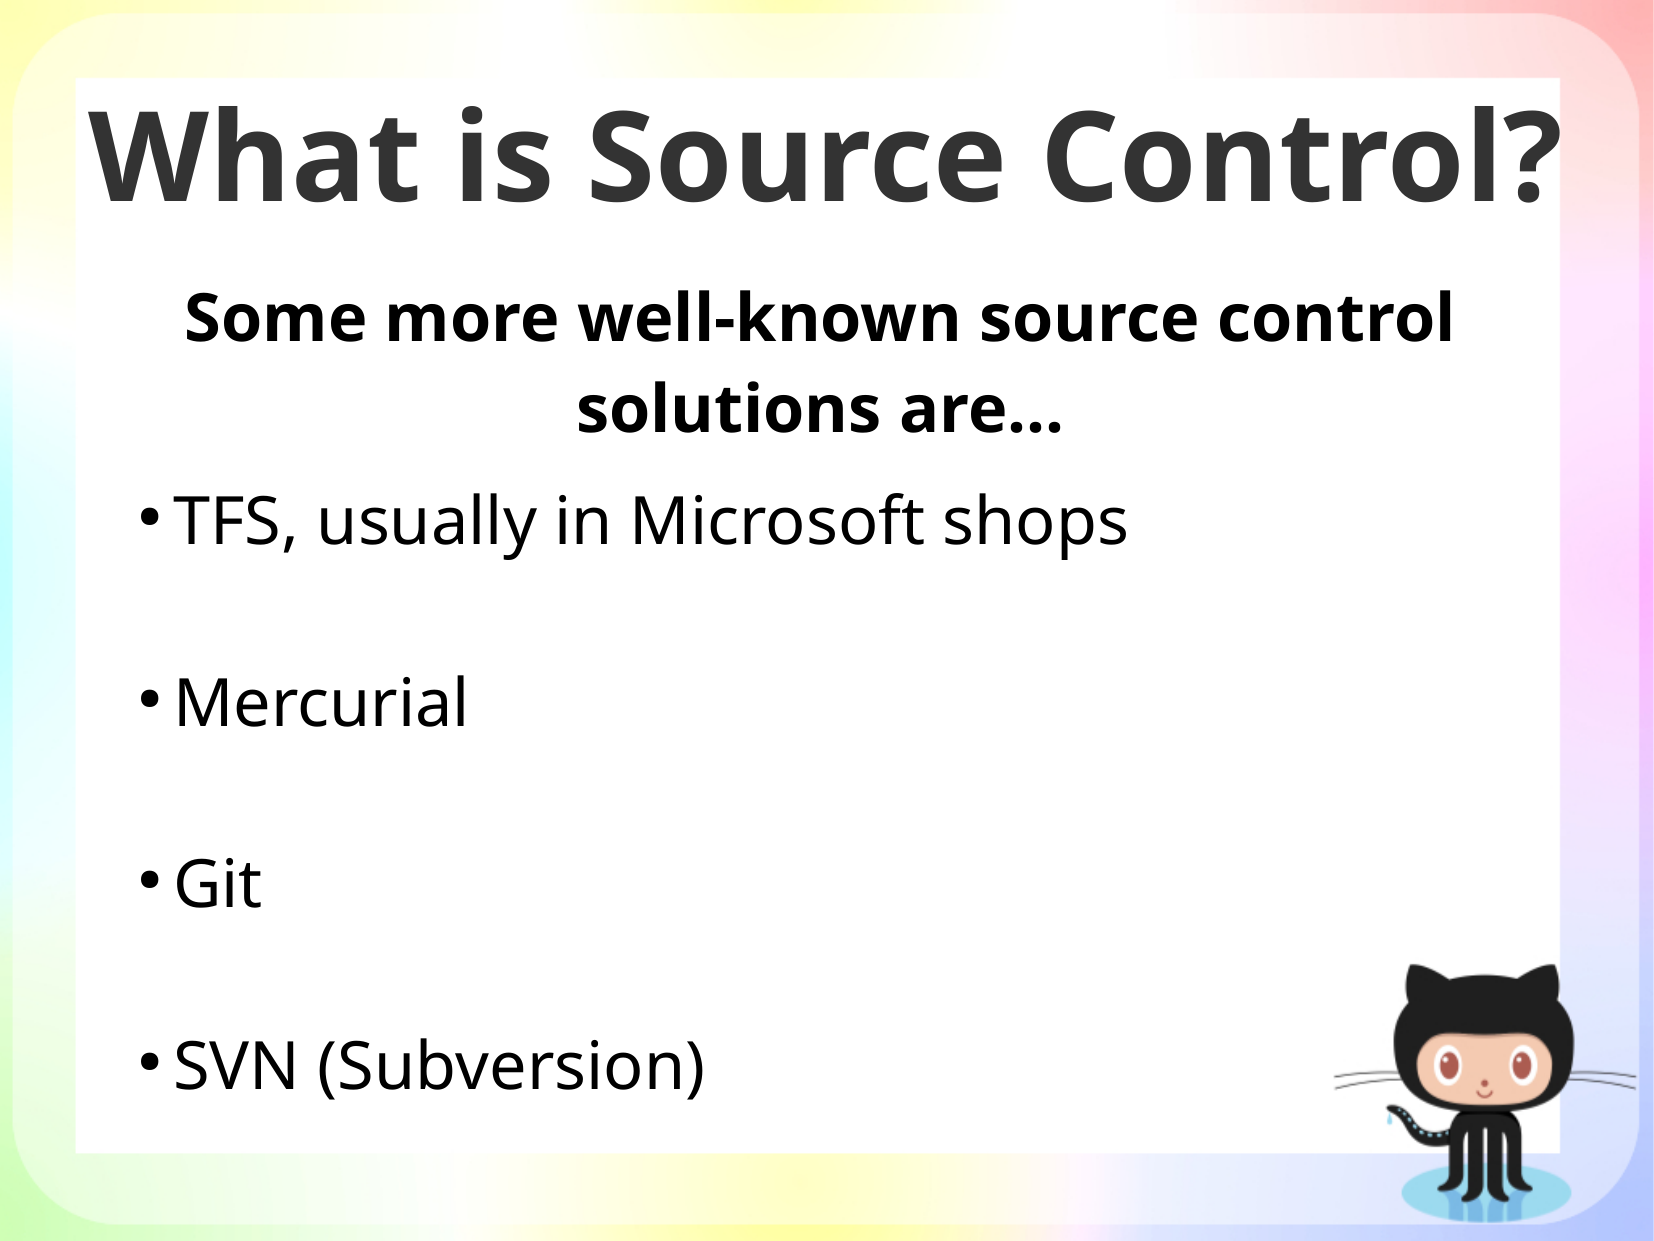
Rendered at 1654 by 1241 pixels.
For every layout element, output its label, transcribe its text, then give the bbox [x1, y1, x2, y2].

text_box Some more well-known source control solutions are… [135, 270, 1506, 437]
text_box TFS, usually in Microsoft shops Mercurial Git SVN (Subversion) [137, 473, 1281, 1041]
picture [0, 0, 1654, 1241]
title What is Source Control? [82, 49, 1571, 257]
